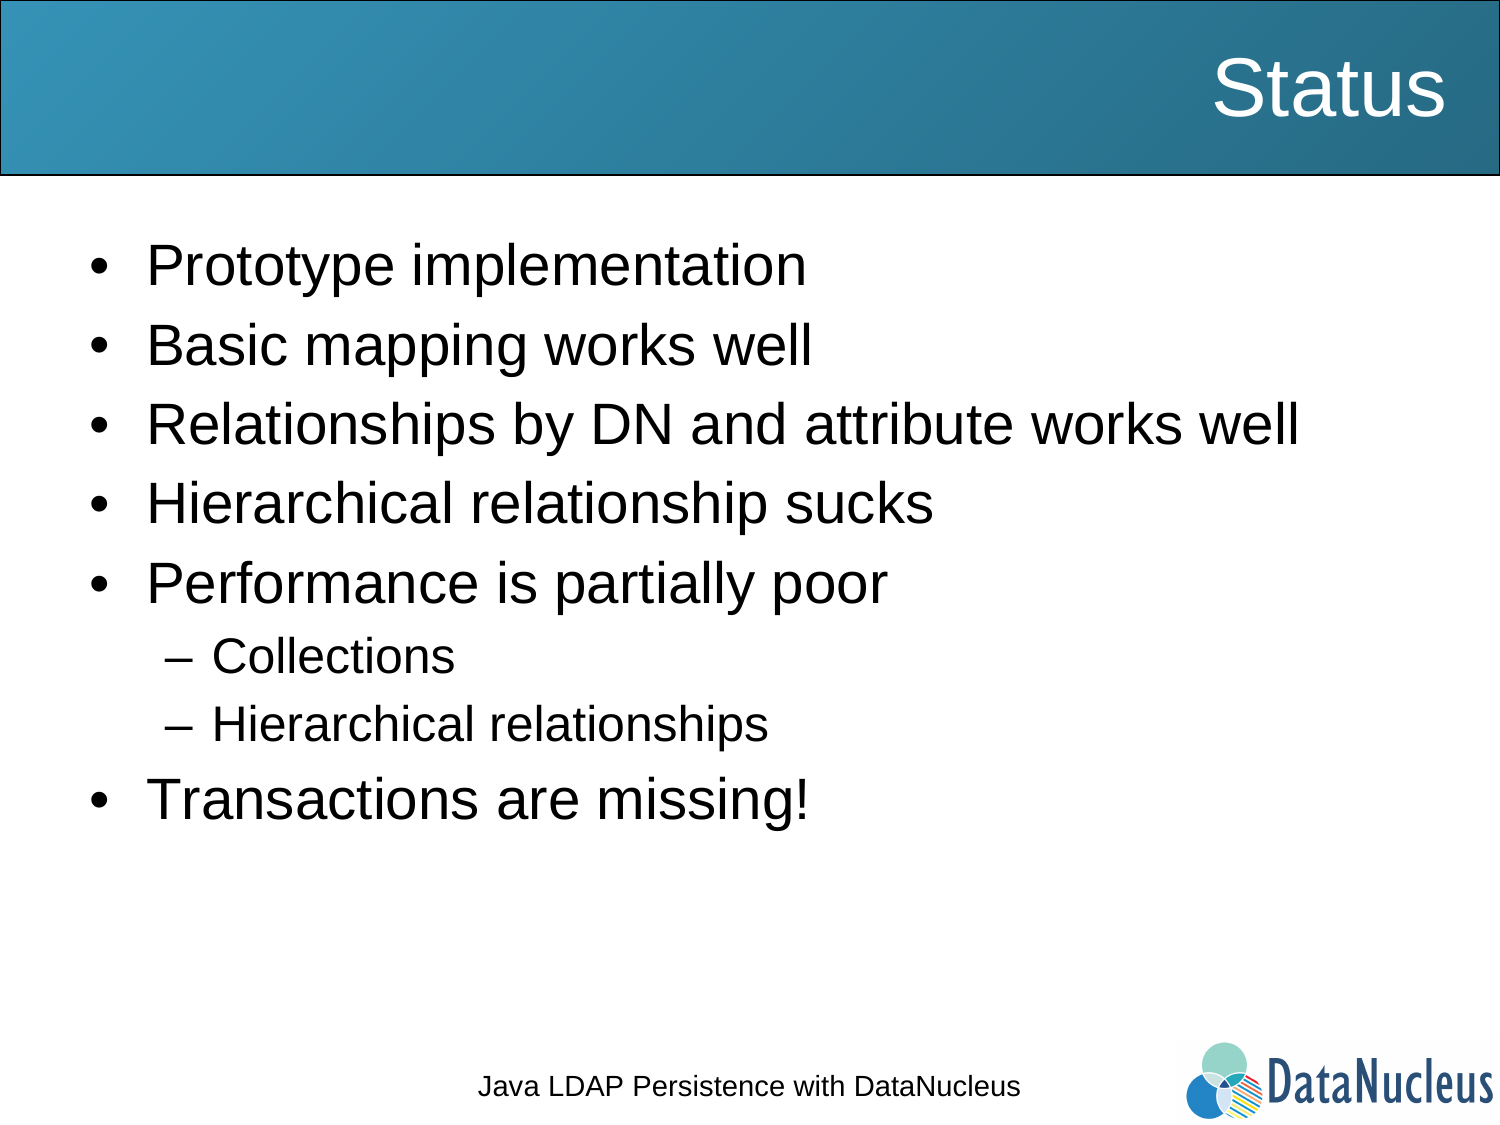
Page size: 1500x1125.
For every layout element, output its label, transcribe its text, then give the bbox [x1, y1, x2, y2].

title Status [237, 12, 1463, 163]
list Prototype implementation Basic mapping works well Relationships by DN and attribute works well Hierarchical relationship sucks Performance is partially poor Collections Hierarchical relationships Transactions are missing! [75, 224, 1426, 1013]
picture [1178, 1038, 1500, 1125]
